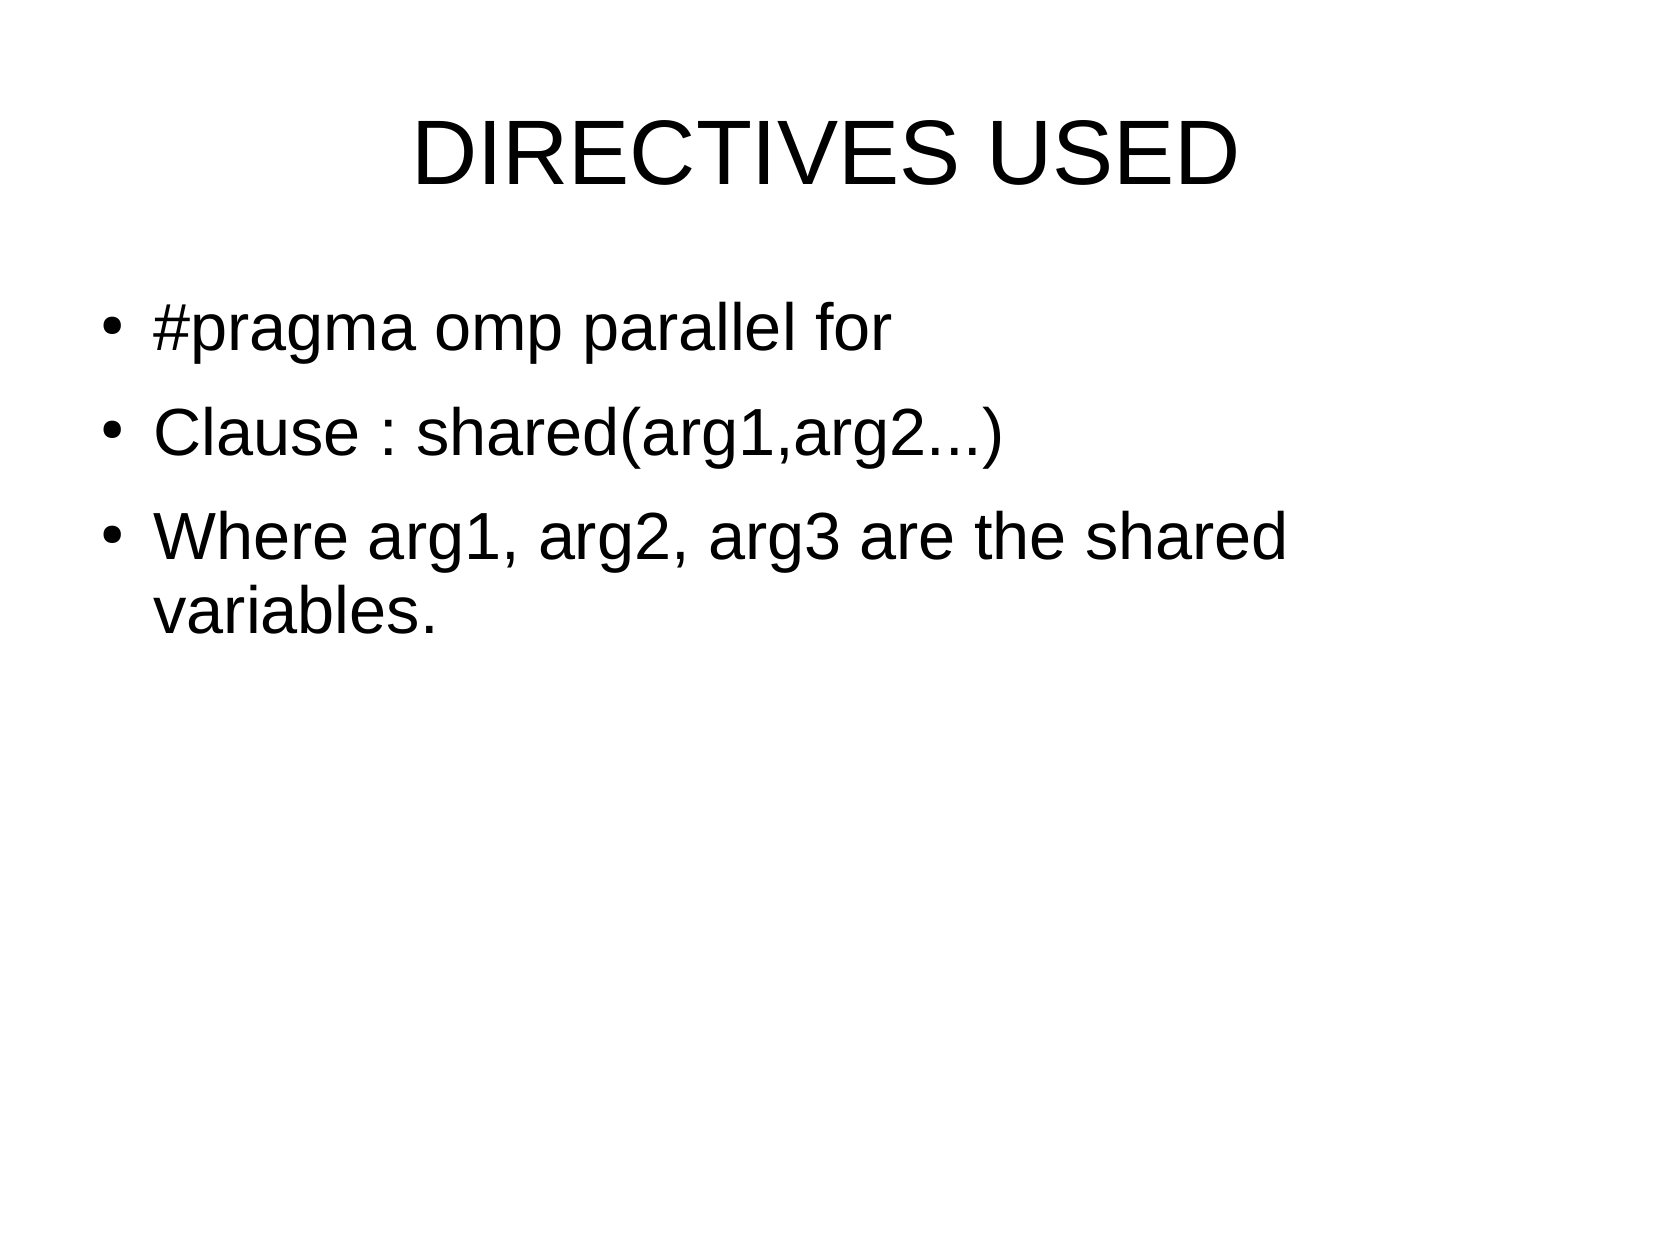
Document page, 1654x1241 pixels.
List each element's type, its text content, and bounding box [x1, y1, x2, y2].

list #pragma omp parallel for Clause : shared(arg1,arg2...) Where arg1, arg2, arg3 are the shared variables. [82, 290, 1571, 1010]
title DIRECTIVES USED [82, 49, 1571, 257]
